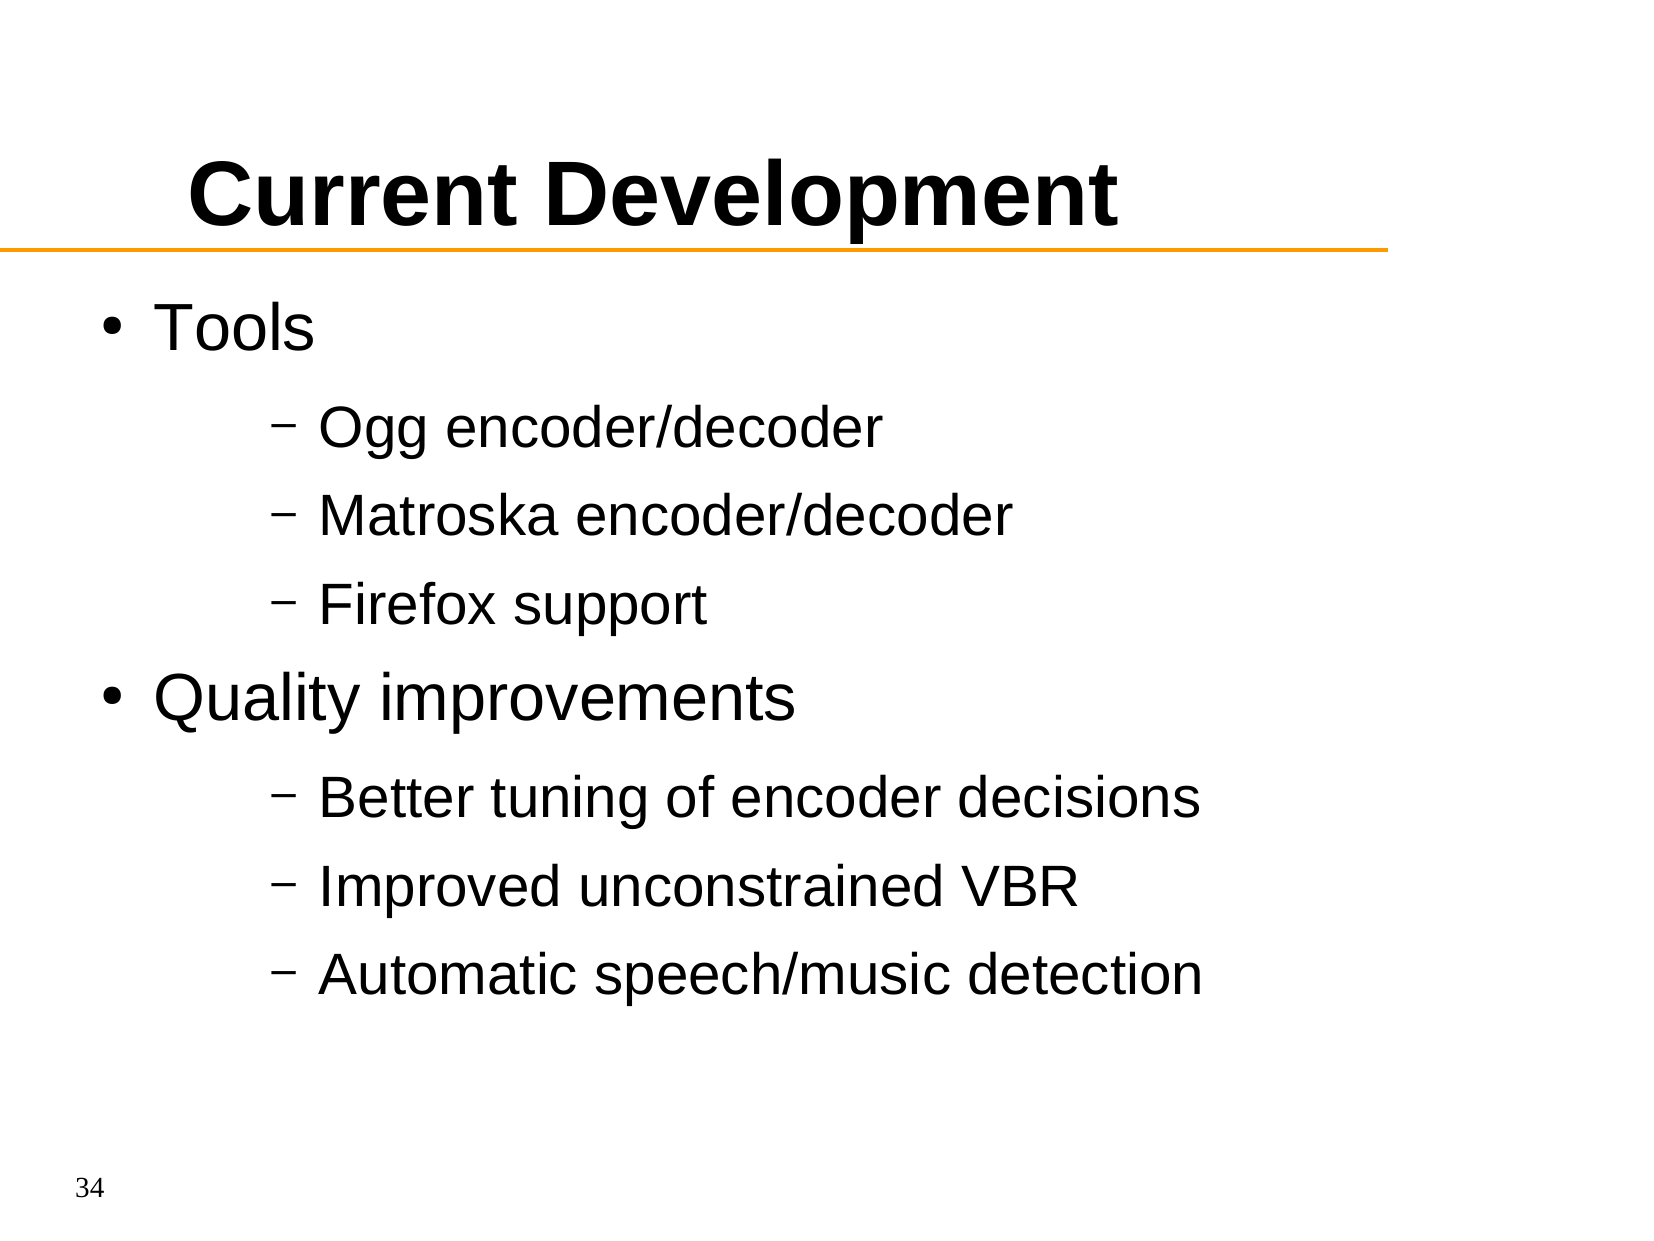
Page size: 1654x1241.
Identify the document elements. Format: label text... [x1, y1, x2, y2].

list Tools Ogg encoder/decoder Matroska encoder/decoder Firefox support Quality improvements Better tuning of encoder decisions Improved unconstrained VBR Automatic speech/music detection [82, 290, 1571, 1109]
title Current Development [187, 37, 1571, 245]
